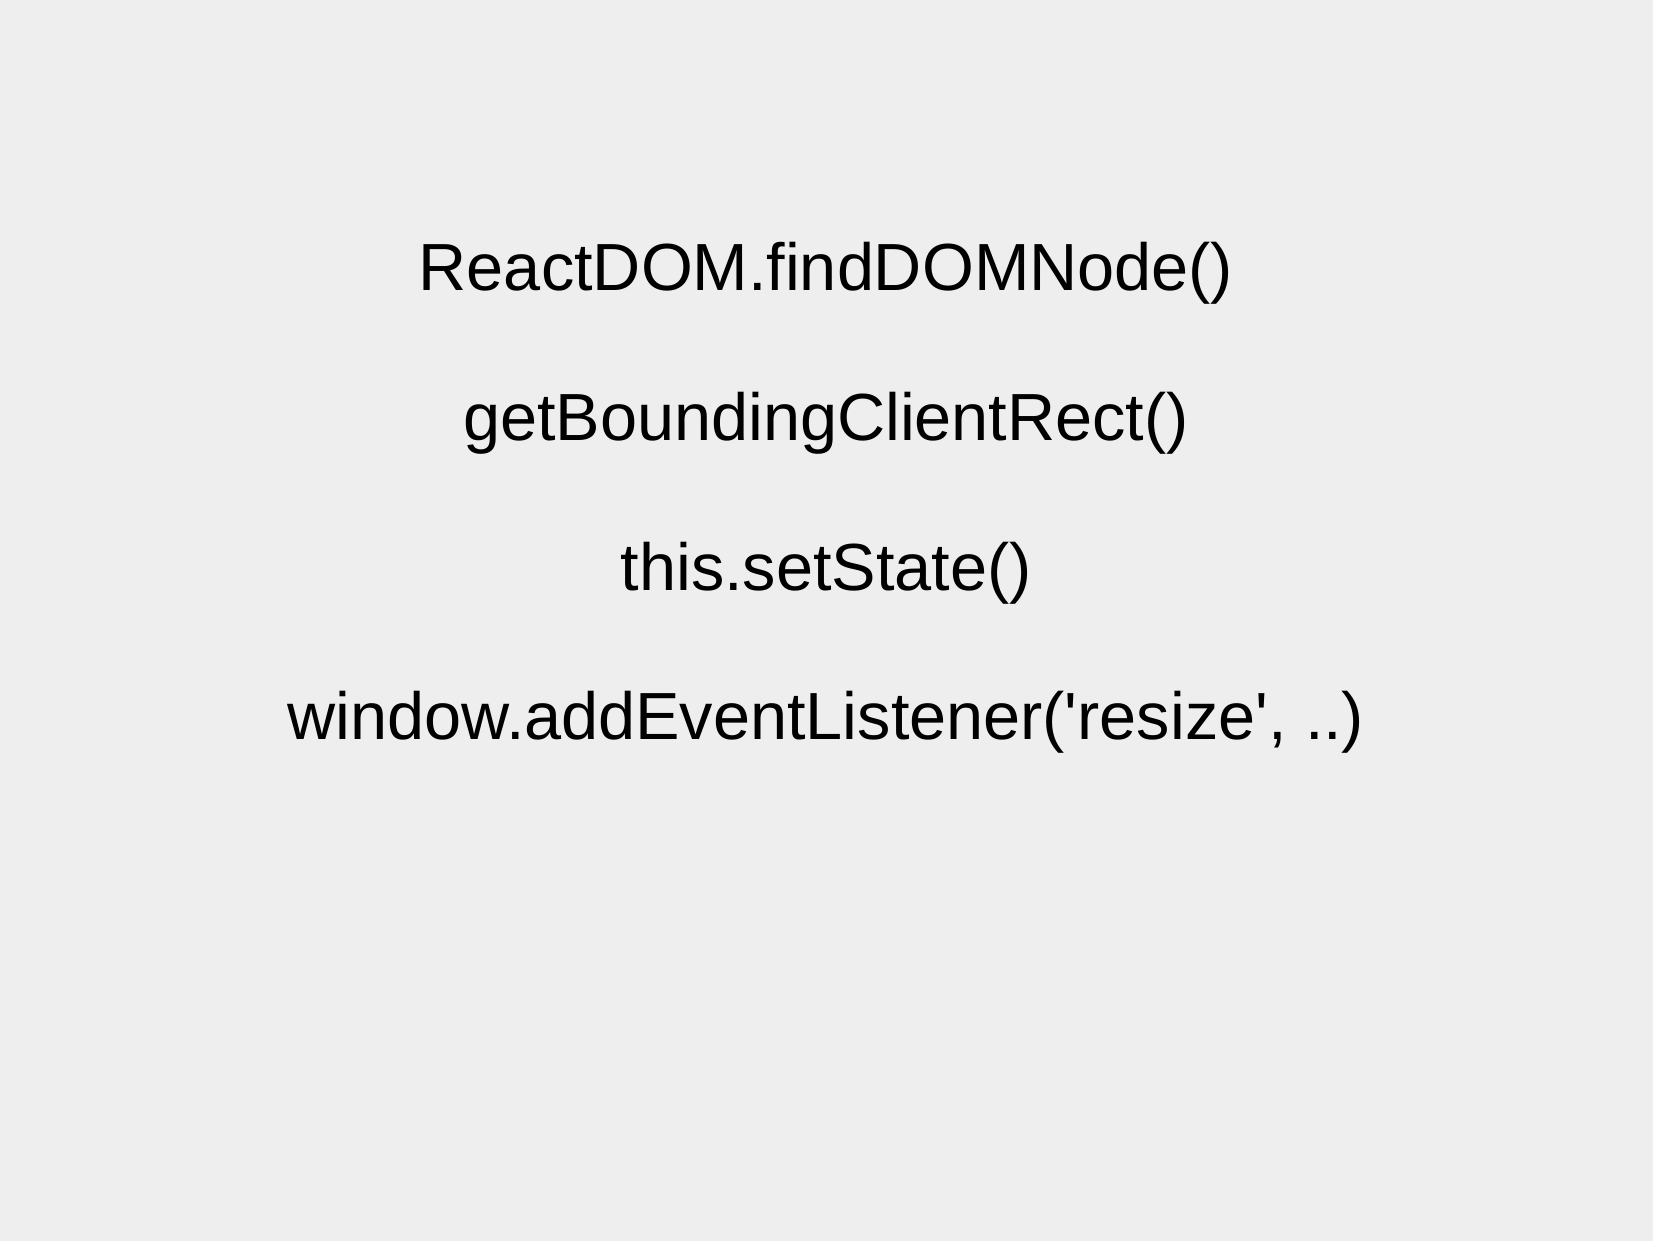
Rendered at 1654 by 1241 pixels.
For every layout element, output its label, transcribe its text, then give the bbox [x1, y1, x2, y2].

subtitle ReactDOM.findDOMNode() getBoundingClientRect() this.setState() window.addEventListener('resize', ..) [82, 49, 1571, 1010]
